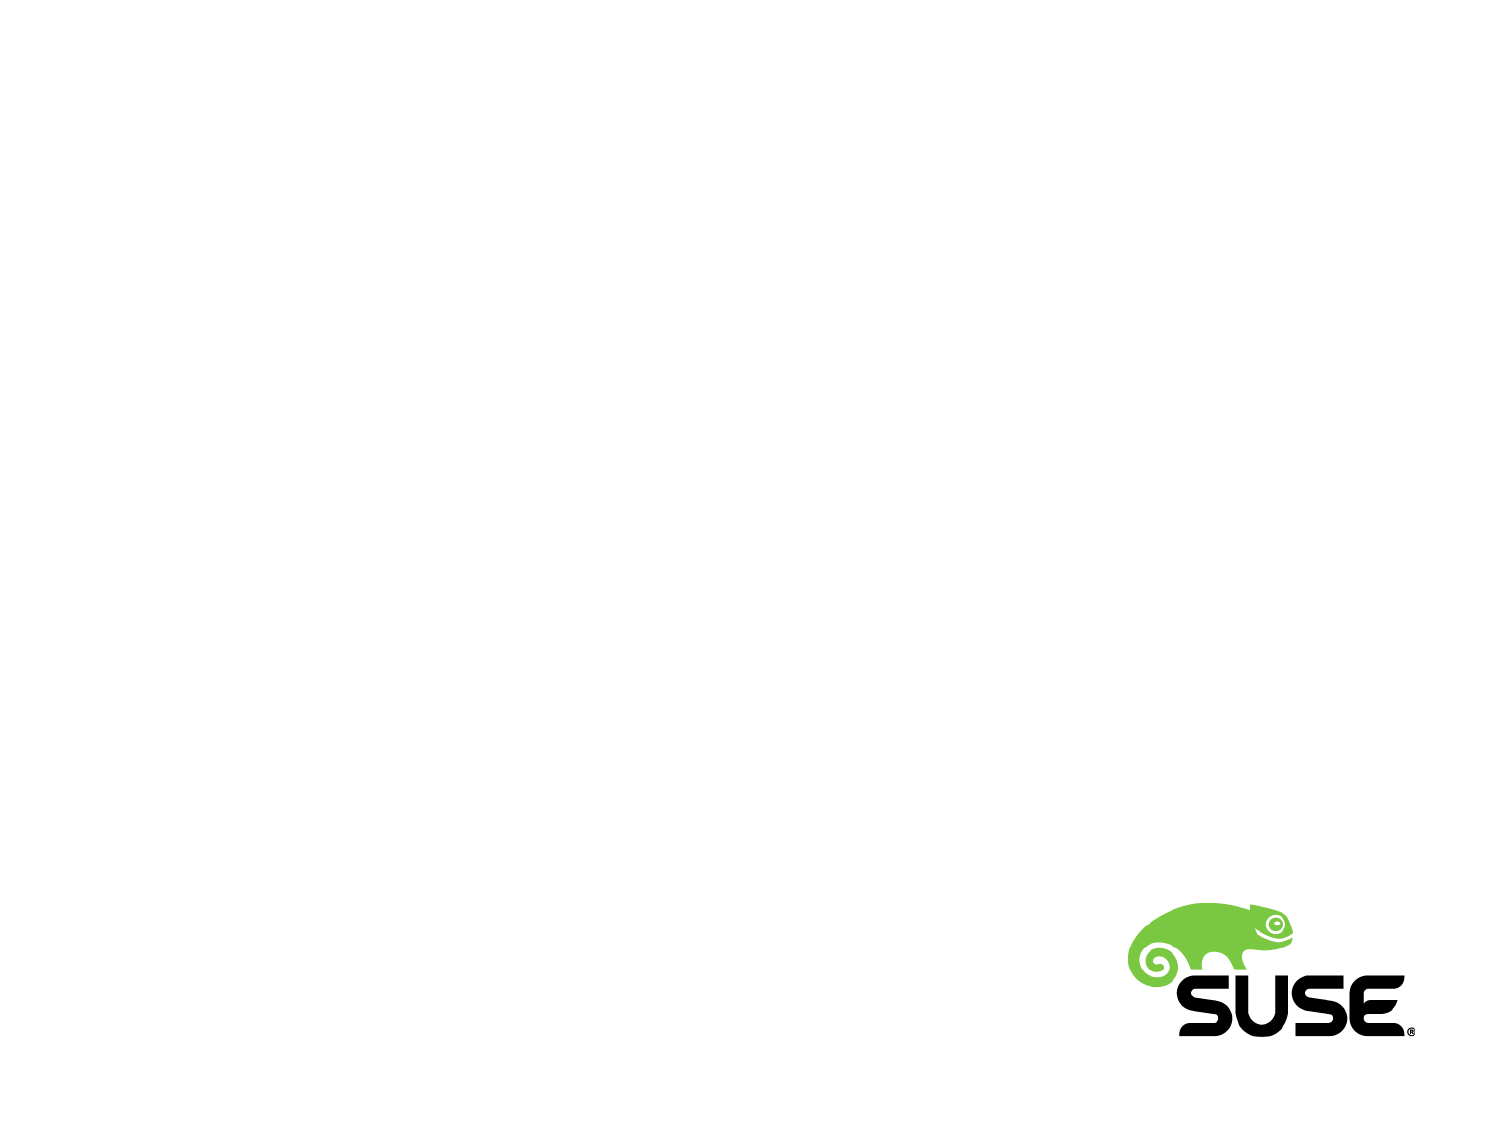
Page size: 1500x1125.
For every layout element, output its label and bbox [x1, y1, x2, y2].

picture [1128, 903, 1415, 1037]
